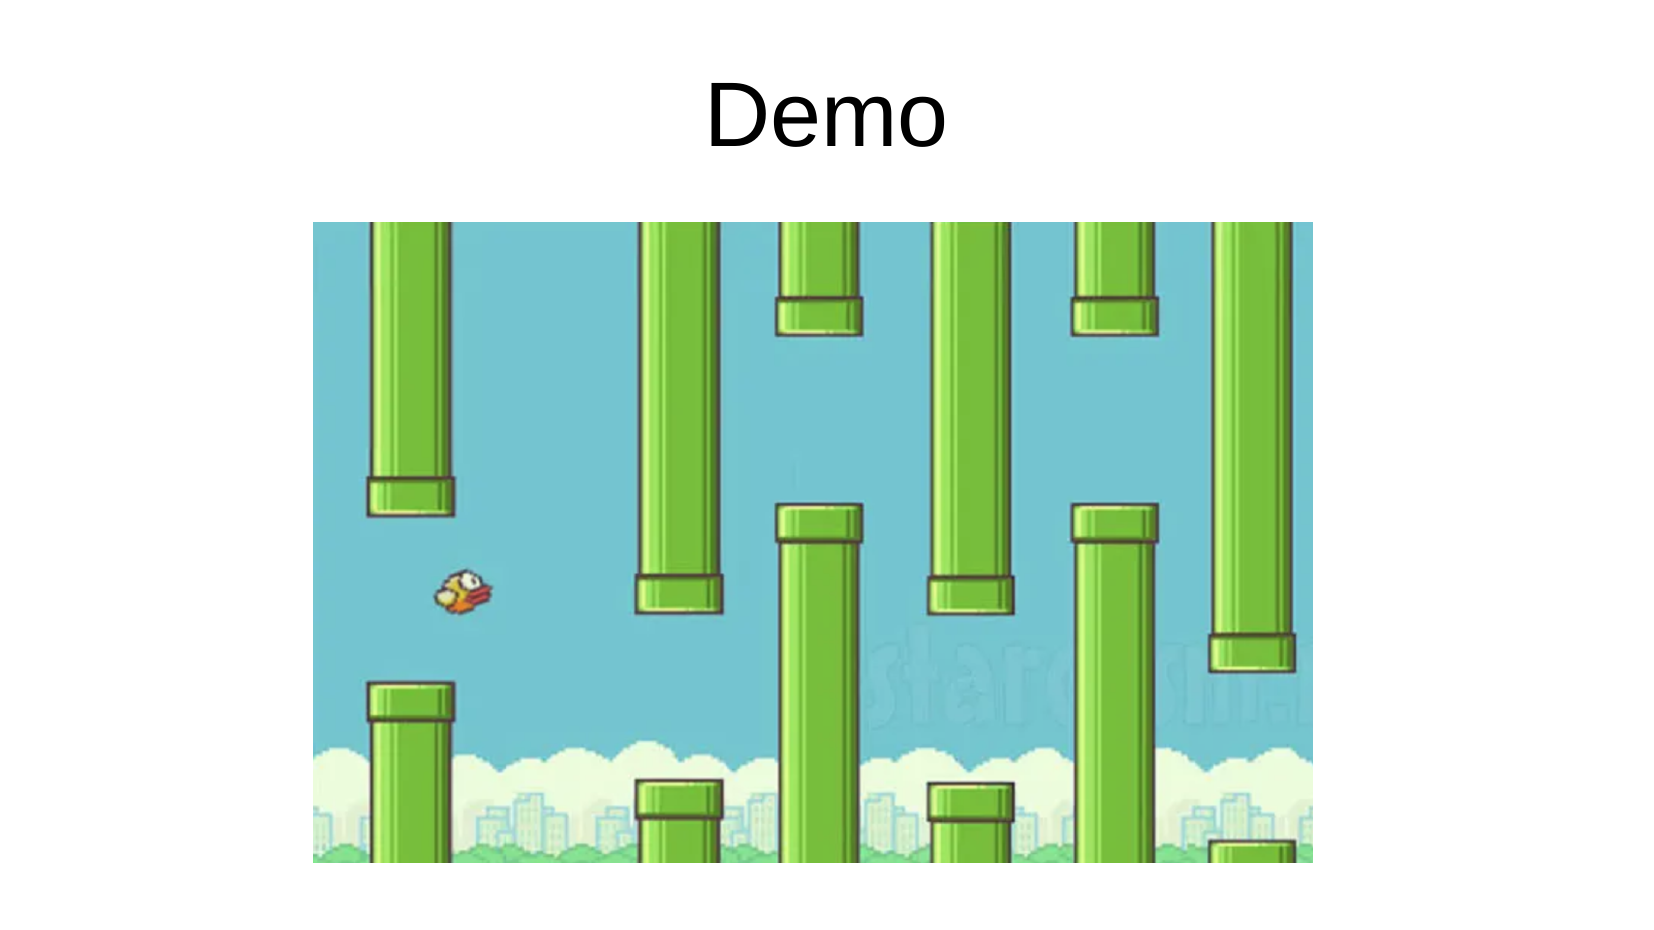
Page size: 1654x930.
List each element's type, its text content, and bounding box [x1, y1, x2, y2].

title Demo [82, 37, 1571, 193]
picture [313, 222, 1313, 863]
